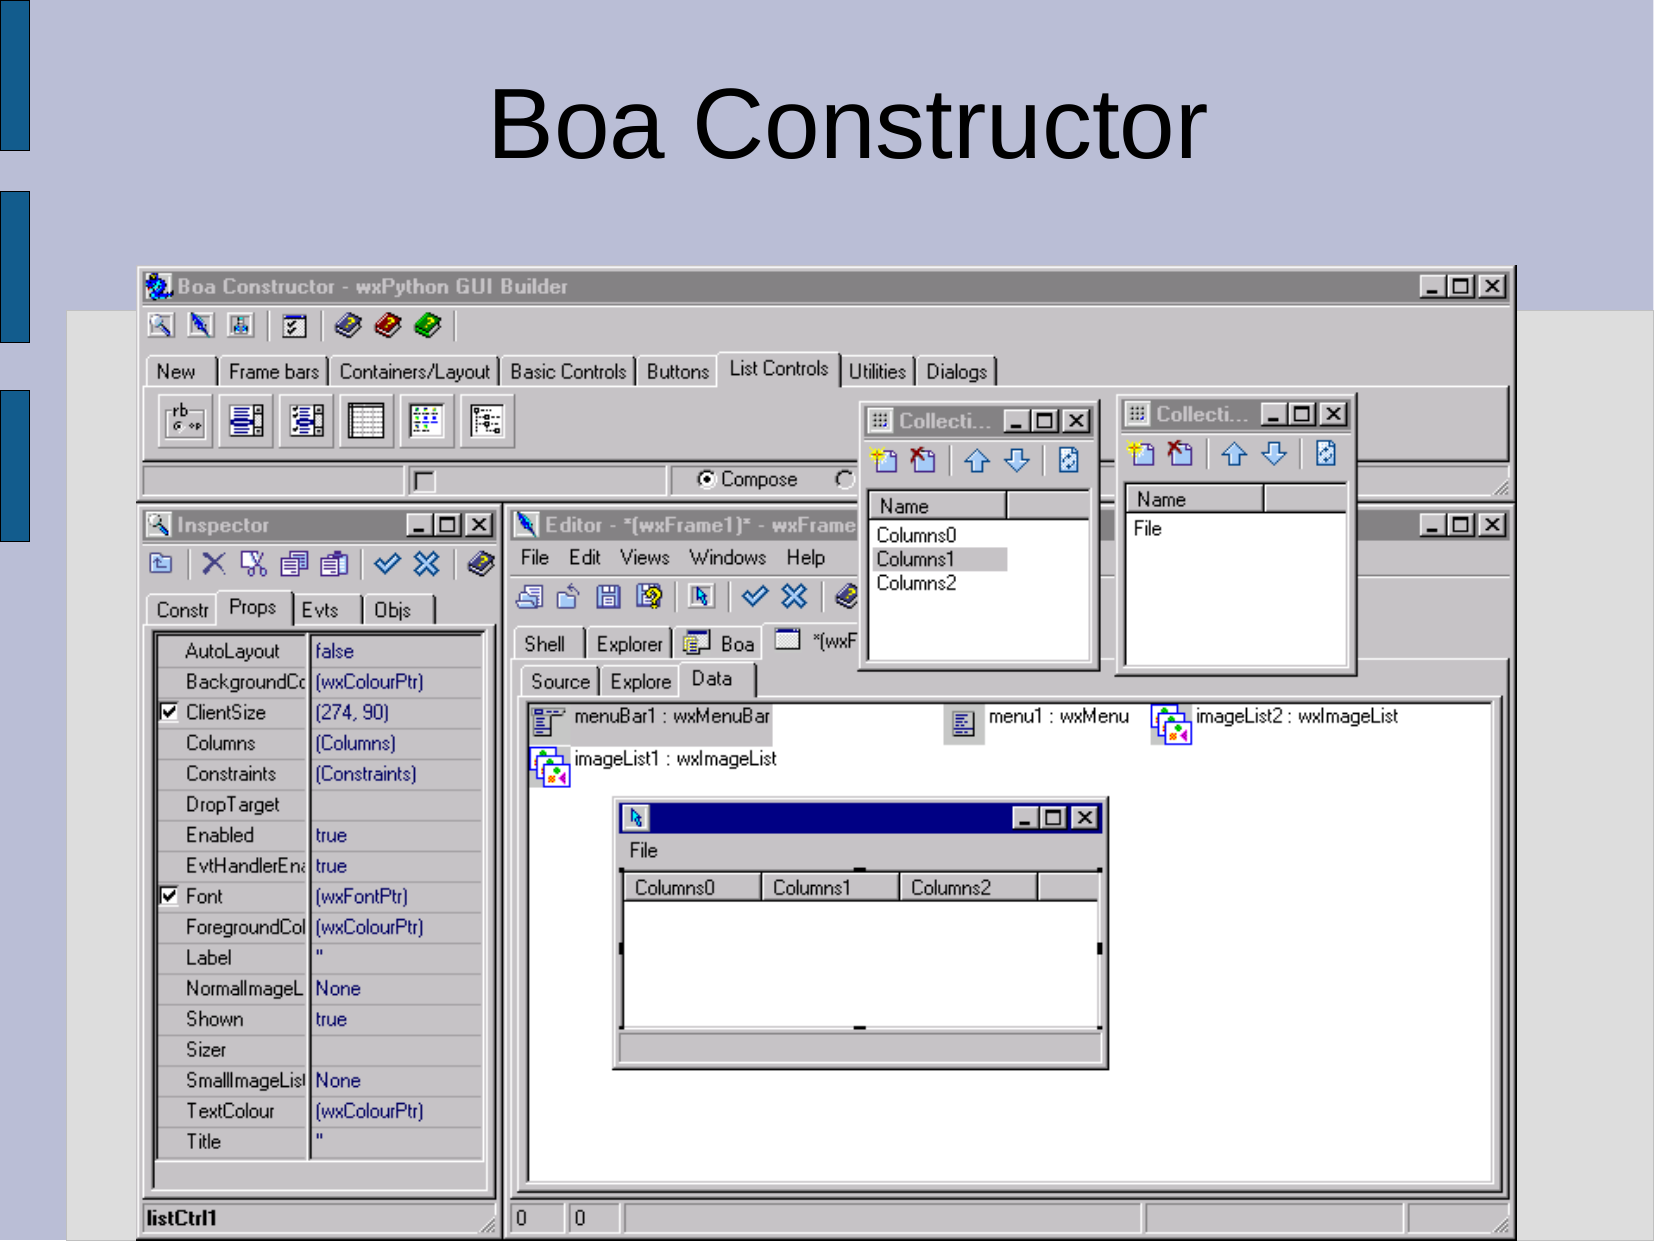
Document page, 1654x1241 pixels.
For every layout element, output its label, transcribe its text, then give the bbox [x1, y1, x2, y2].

text_box Boa Constructor [422, 68, 1275, 193]
picture [136, 265, 1517, 1241]
